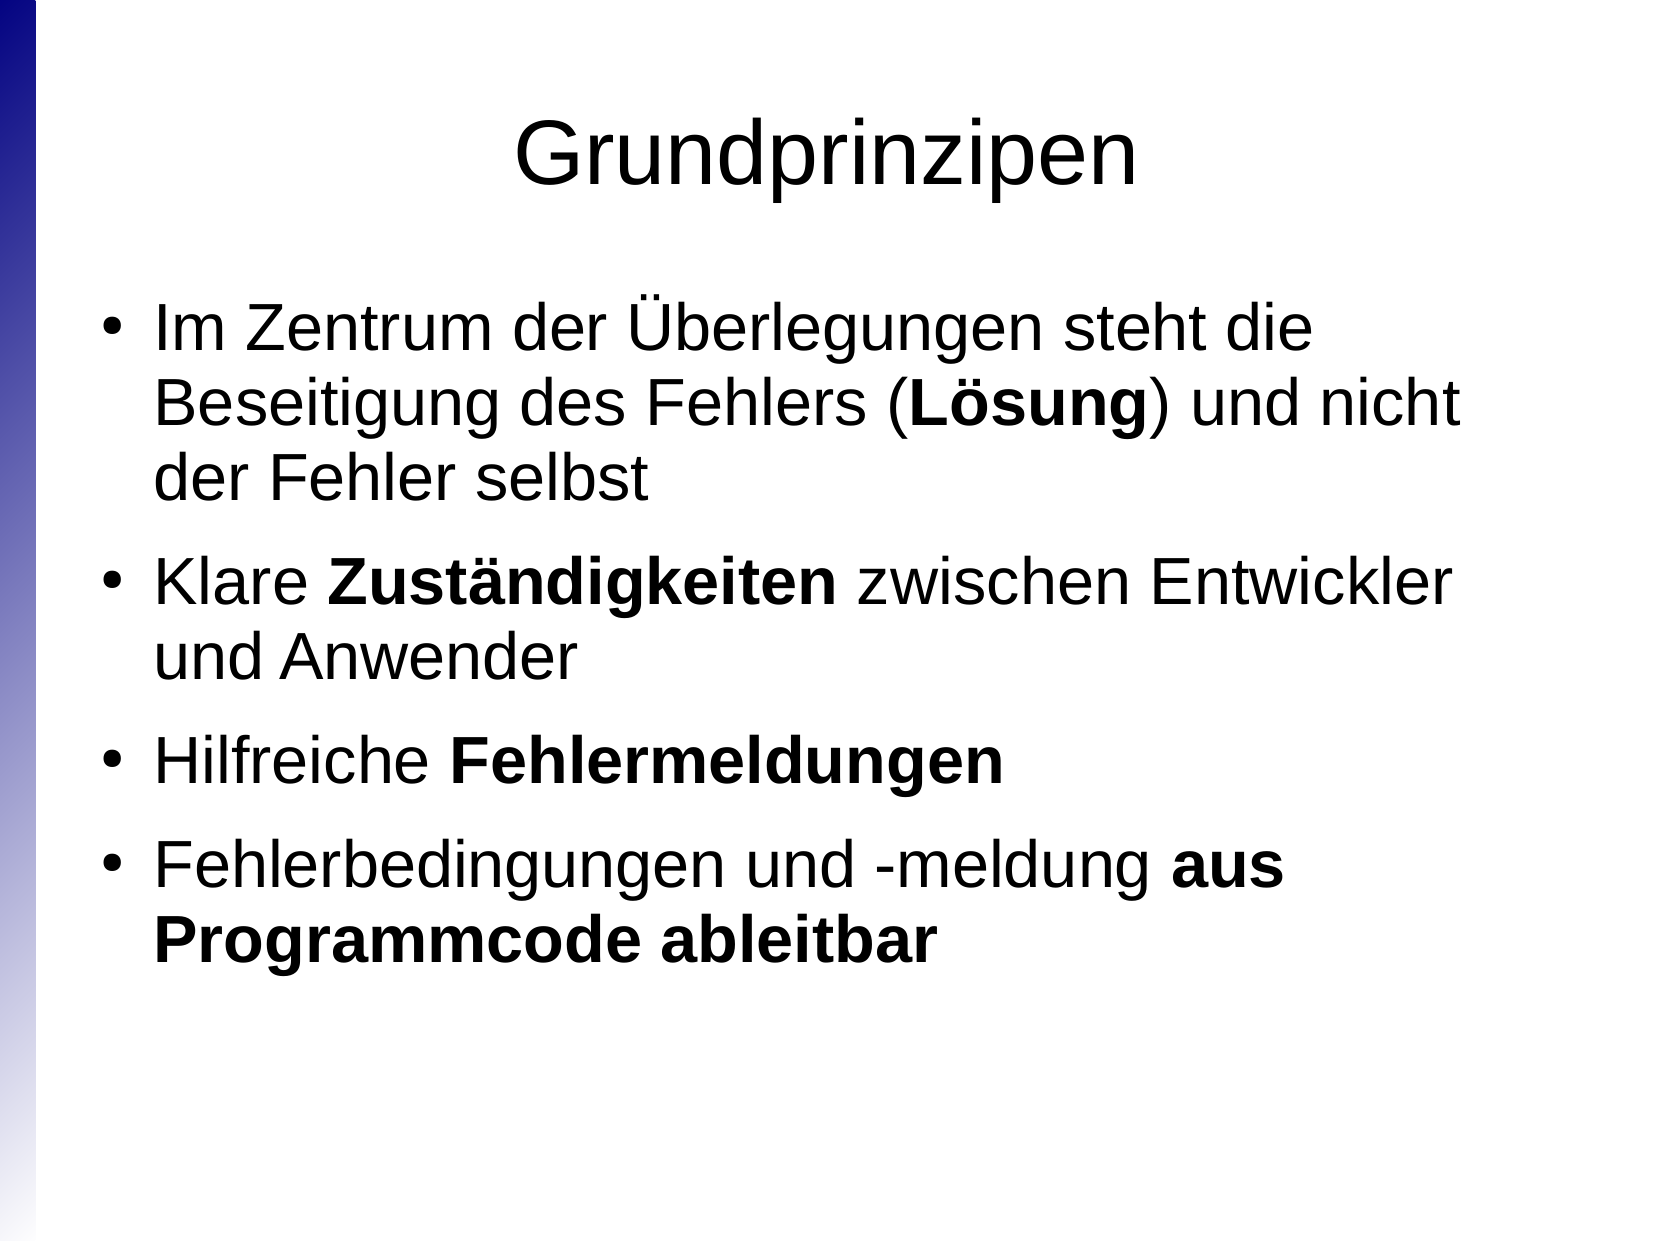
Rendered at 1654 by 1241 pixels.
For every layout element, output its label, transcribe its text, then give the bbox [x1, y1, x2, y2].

list Im Zentrum der Überlegungen steht die Beseitigung des Fehlers (Lösung) und nicht der Fehler selbst Klare Zuständigkeiten zwischen Entwickler und Anwender Hilfreiche Fehlermeldungen Fehlerbedingungen und -meldung aus Programmcode ableitbar [82, 290, 1571, 1109]
title Grundprinzipen [82, 49, 1571, 257]
